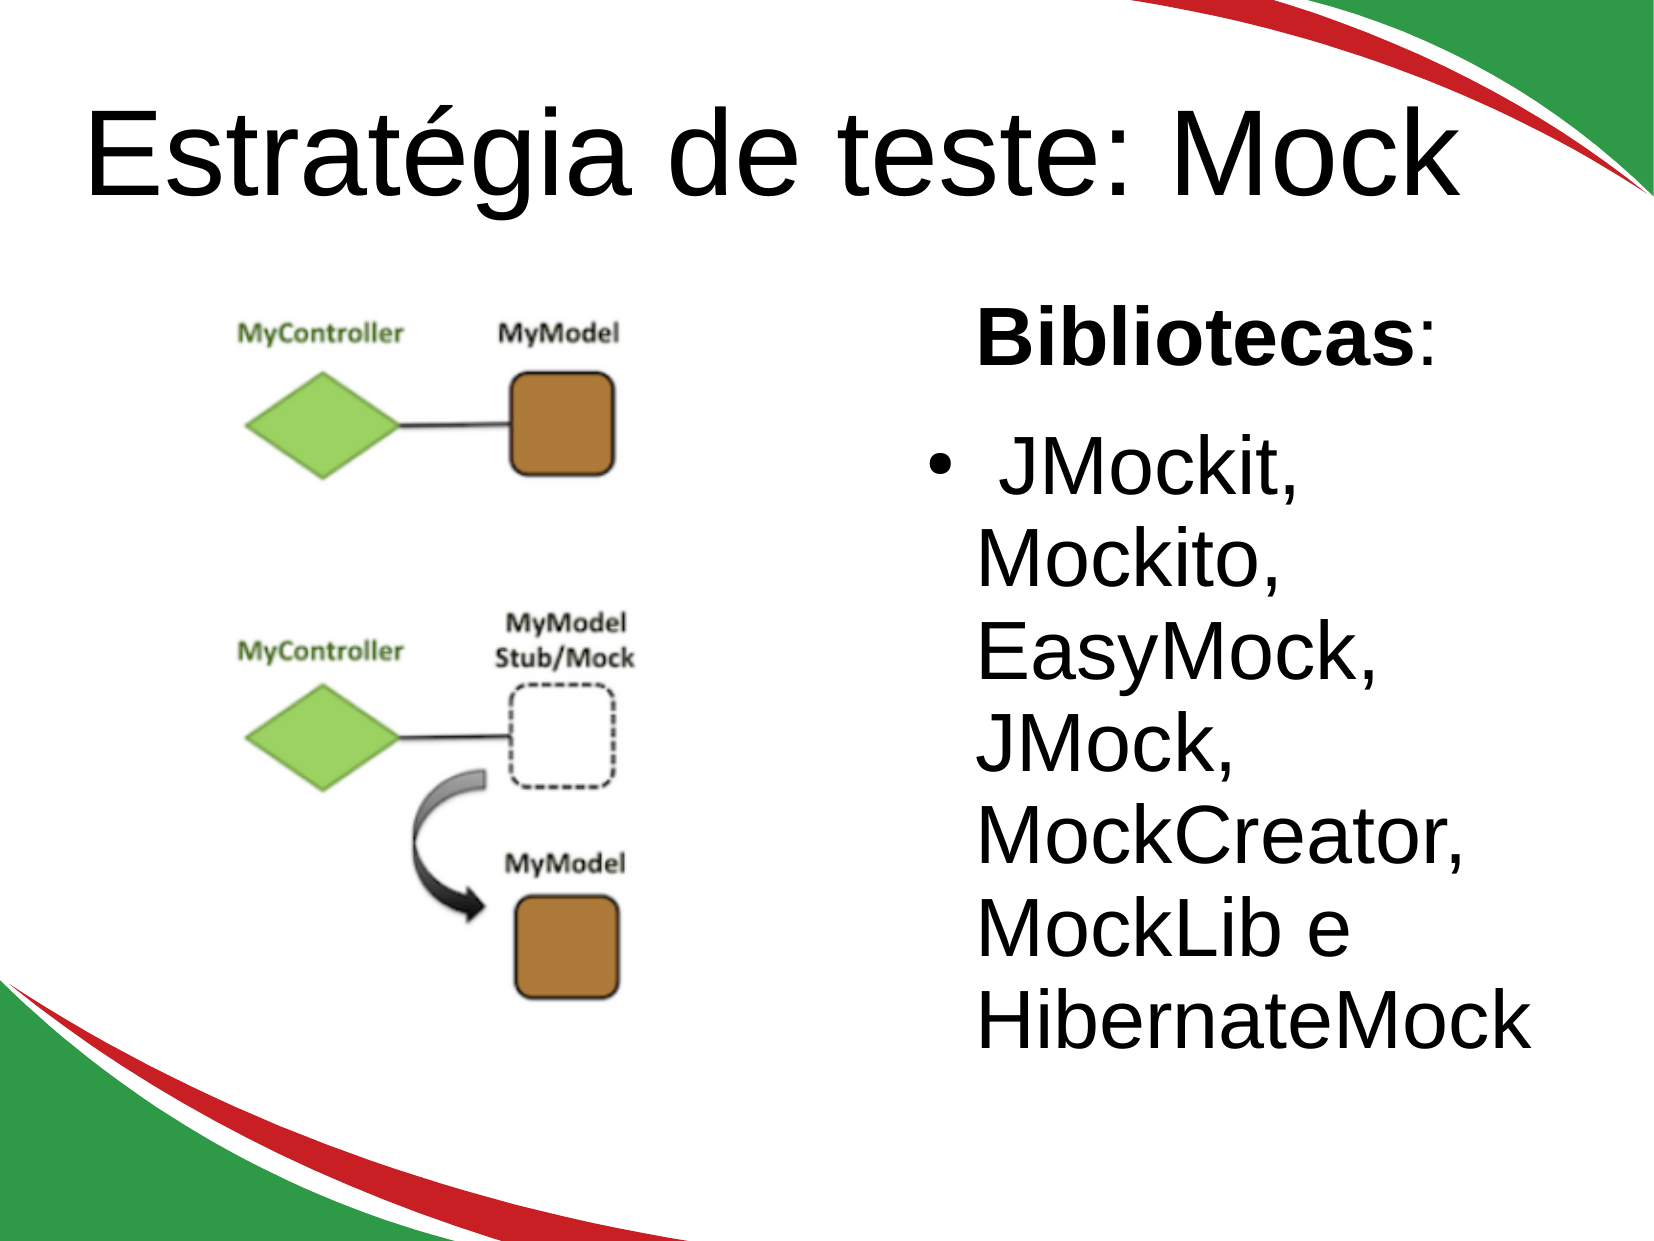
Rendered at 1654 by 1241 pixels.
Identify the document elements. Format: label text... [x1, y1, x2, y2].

list Bibliotecas: JMockit, Mockito, EasyMock, JMock, MockCreator, MockLib e HibernateMock [909, 290, 1548, 1075]
title Estratégia de teste: Mock [82, 49, 1571, 257]
picture [220, 290, 671, 1010]
